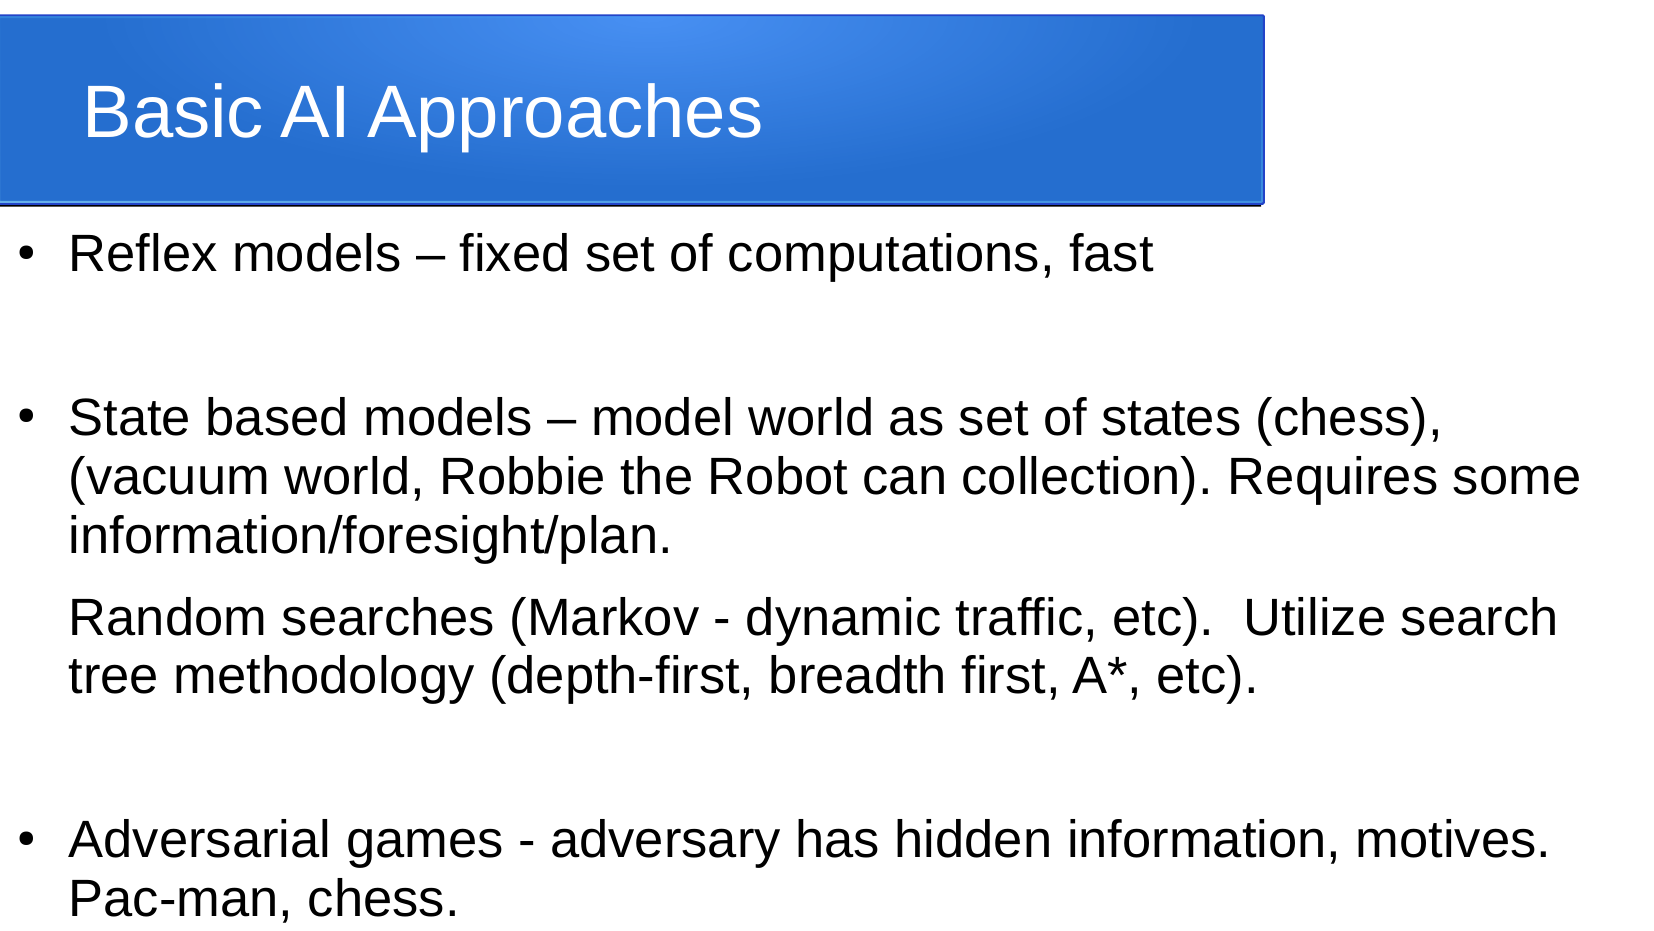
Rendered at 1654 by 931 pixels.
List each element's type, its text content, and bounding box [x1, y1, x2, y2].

list Reflex models – fixed set of computations, fast State based models – model world as set of states (chess),(vacuum world, Robbie the Robot can collection). Requires some information/foresight/plan. Random searches (Markov - dynamic traffic, etc). Utilize search tree methodology (depth-first, breadth first, A*, etc). Adversarial games - adversary has hidden information, motives. Pac-man, chess. [0, 224, 1636, 931]
title Basic AI Approaches [82, 35, 1235, 189]
